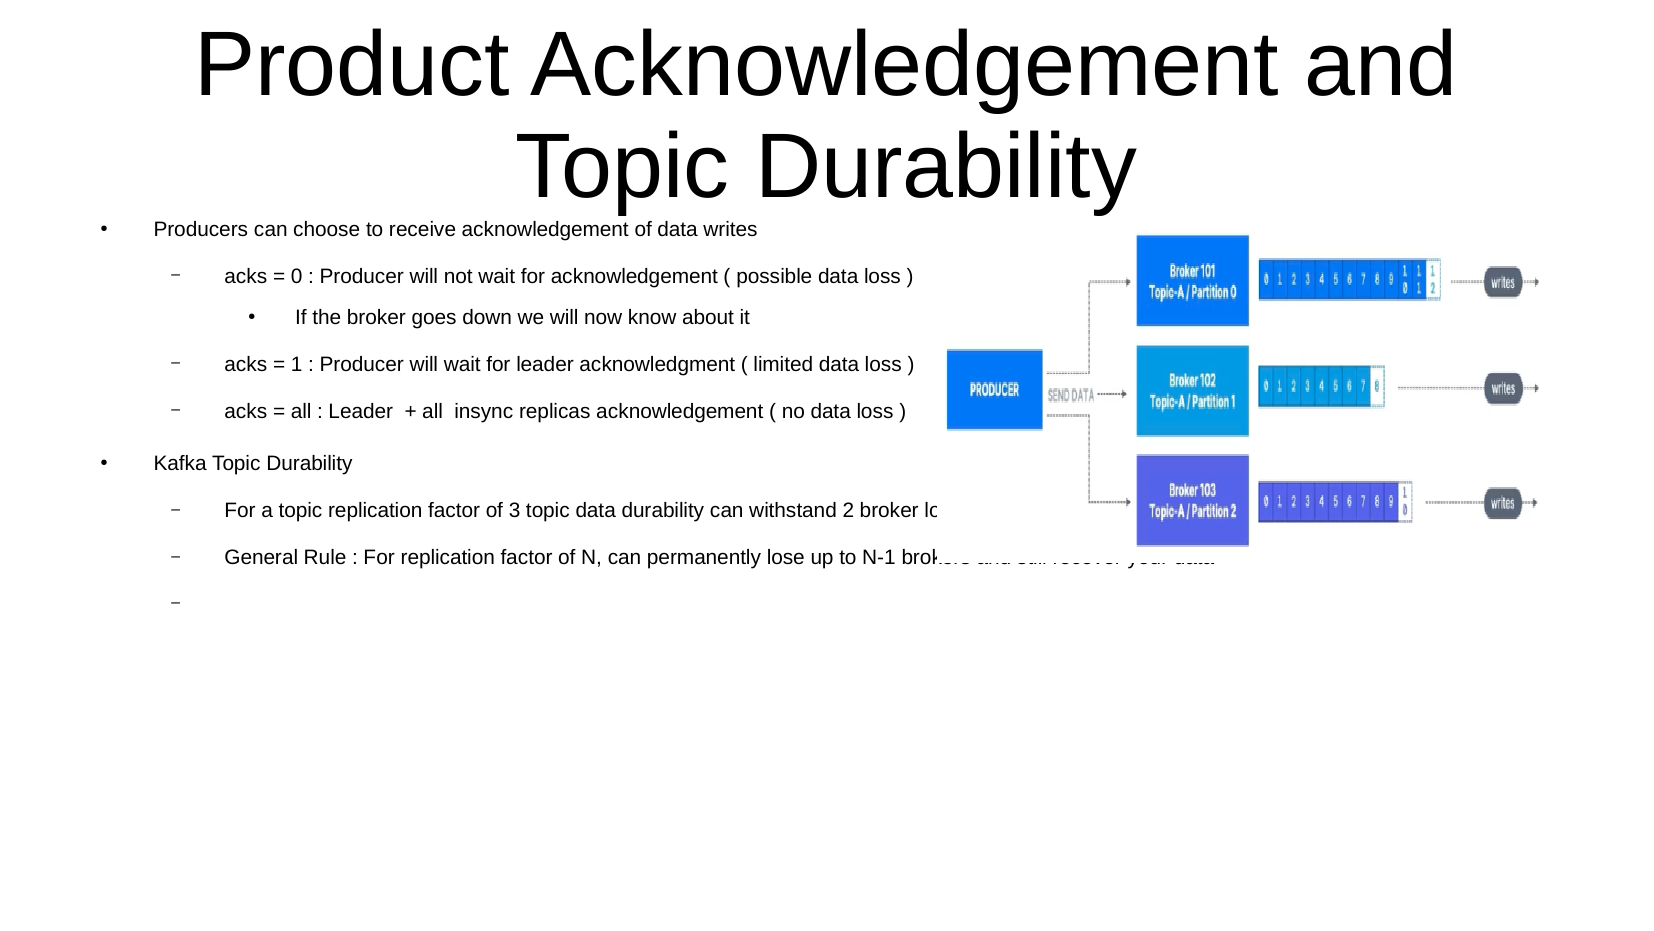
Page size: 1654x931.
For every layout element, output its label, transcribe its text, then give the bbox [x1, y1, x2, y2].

list Producers can choose to receive acknowledgement of data writes acks = 0 : Producer will not wait for acknowledgement ( possible data loss ) If the broker goes down we will now know about it acks = 1 : Producer will wait for leader acknowledgment ( limited data loss ) acks = all : Leader + all insync replicas acknowledgement ( no data loss ) Kafka Topic Durability For a topic replication factor of 3 topic data durability can withstand 2 broker loss General Rule : For replication factor of N, can permanently lose up to N-1 brokers and still recover your data [82, 217, 1571, 758]
title Product Acknowledgement and Topic Durability [82, 12, 1571, 217]
picture [937, 229, 1546, 563]
